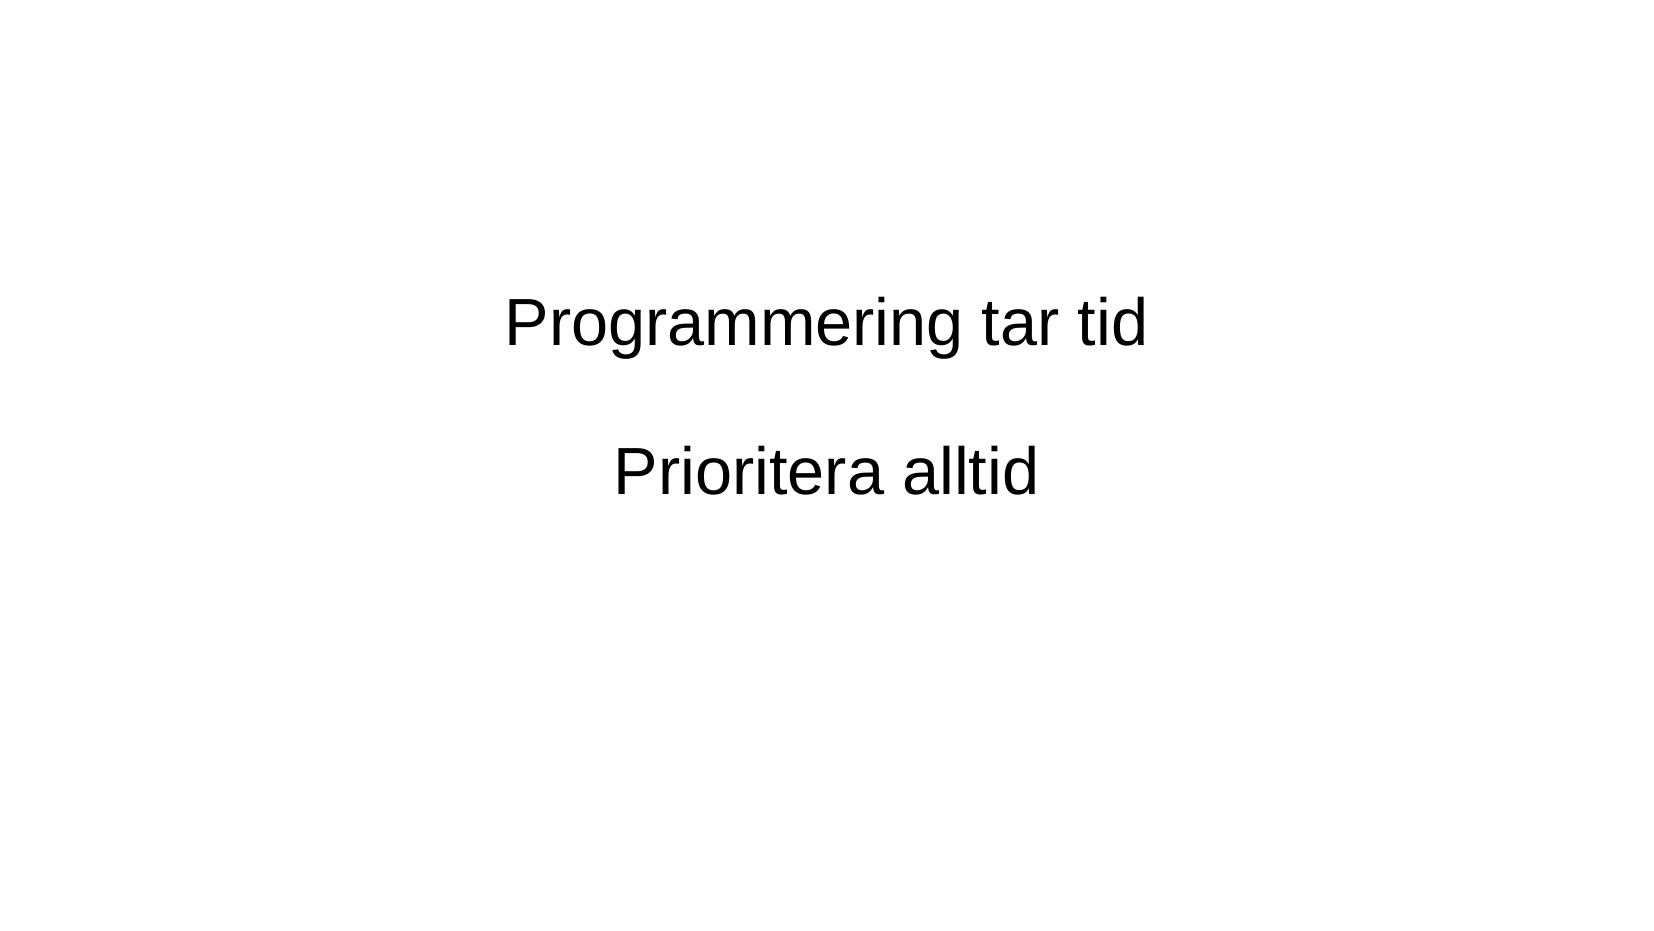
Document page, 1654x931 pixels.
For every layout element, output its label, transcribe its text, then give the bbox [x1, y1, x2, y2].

subtitle Programmering tar tid Prioritera alltid [82, 37, 1571, 757]
